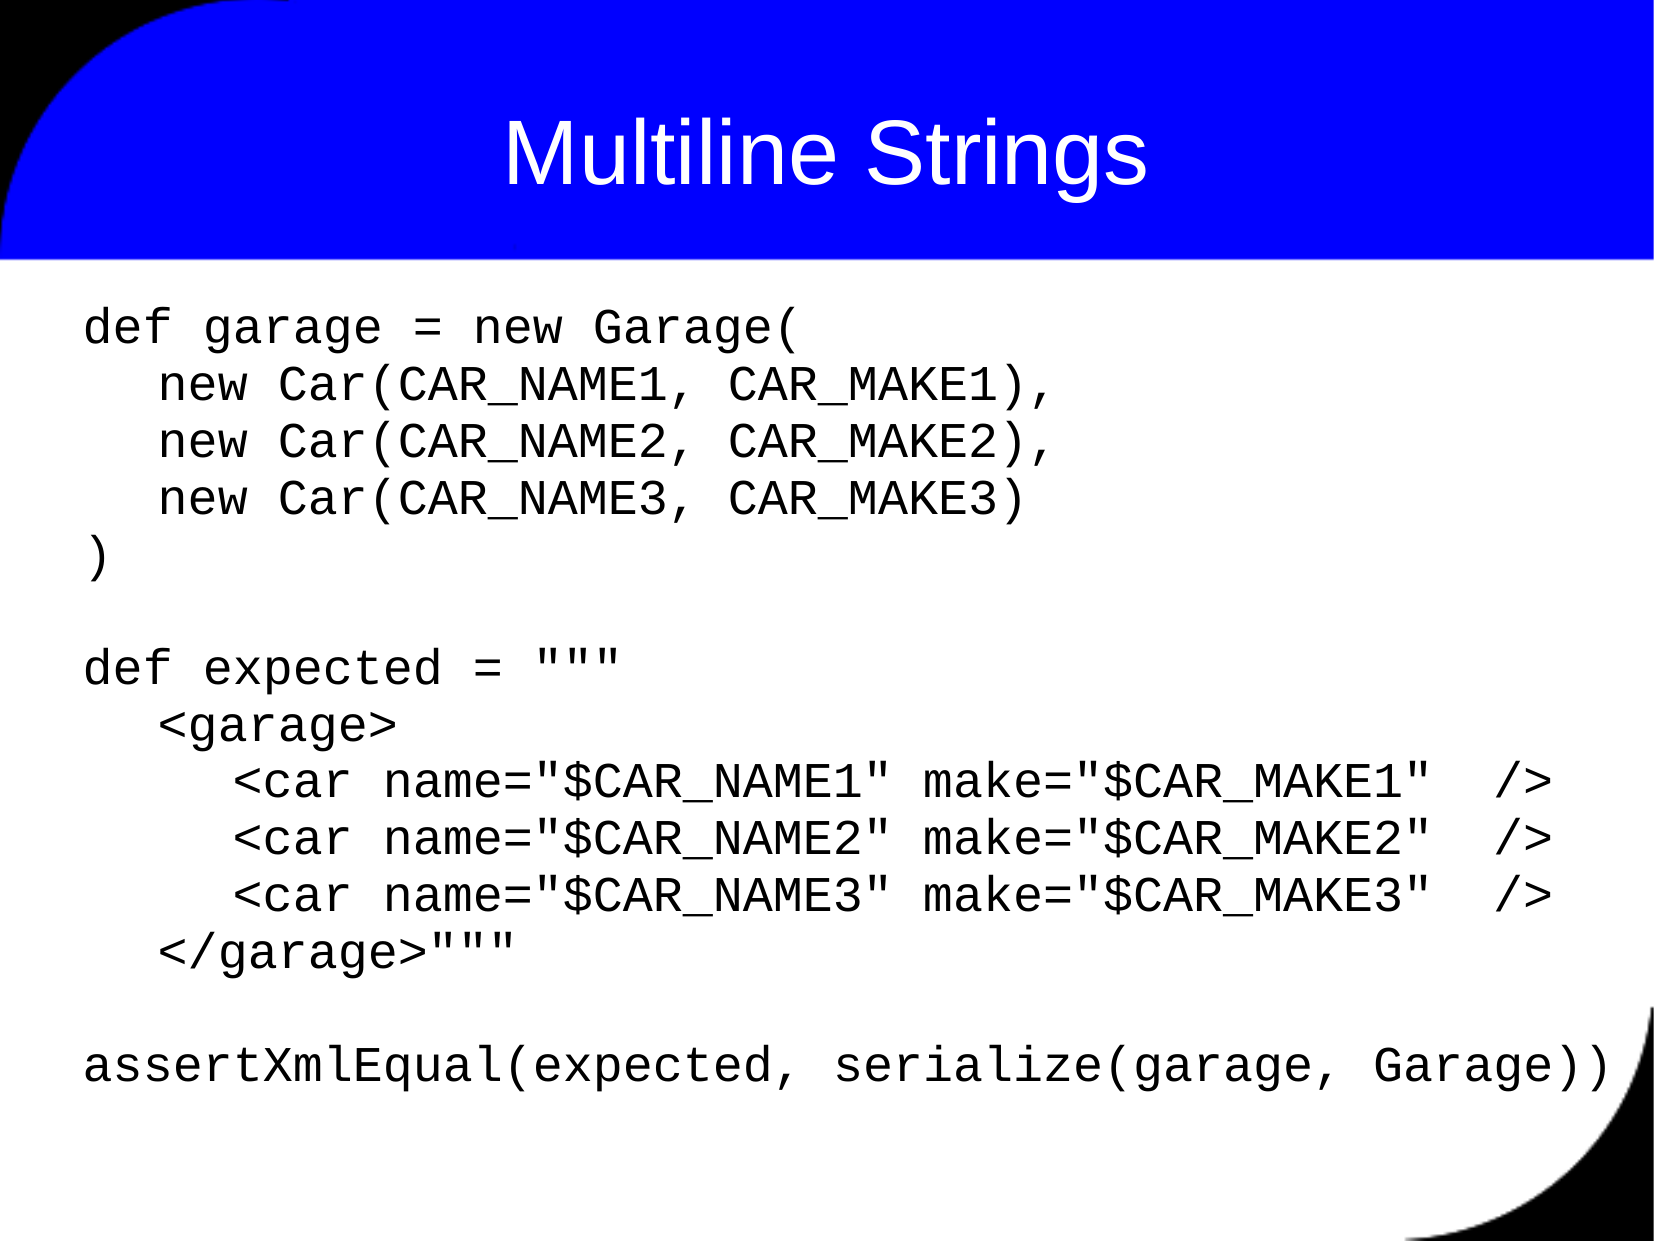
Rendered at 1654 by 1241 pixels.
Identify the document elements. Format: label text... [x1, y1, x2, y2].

subtitle def garage = new Garage( new Car(CAR_NAME1, CAR_MAKE1), new Car(CAR_NAME2, CAR_MAKE2), new Car(CAR_NAME3, CAR_MAKE3) ) def expected = """ <garage> <car name="$CAR_NAME1" make="$CAR_MAKE1" /> <car name="$CAR_NAME2" make="$CAR_MAKE2" /> <car name="$CAR_NAME3" make="$CAR_MAKE3" /> </garage>""" assertXmlEqual(expected, serialize(garage, Garage)) [82, 291, 1651, 1108]
picture [0, 0, 1654, 1241]
title Multiline Strings [82, 56, 1571, 250]
